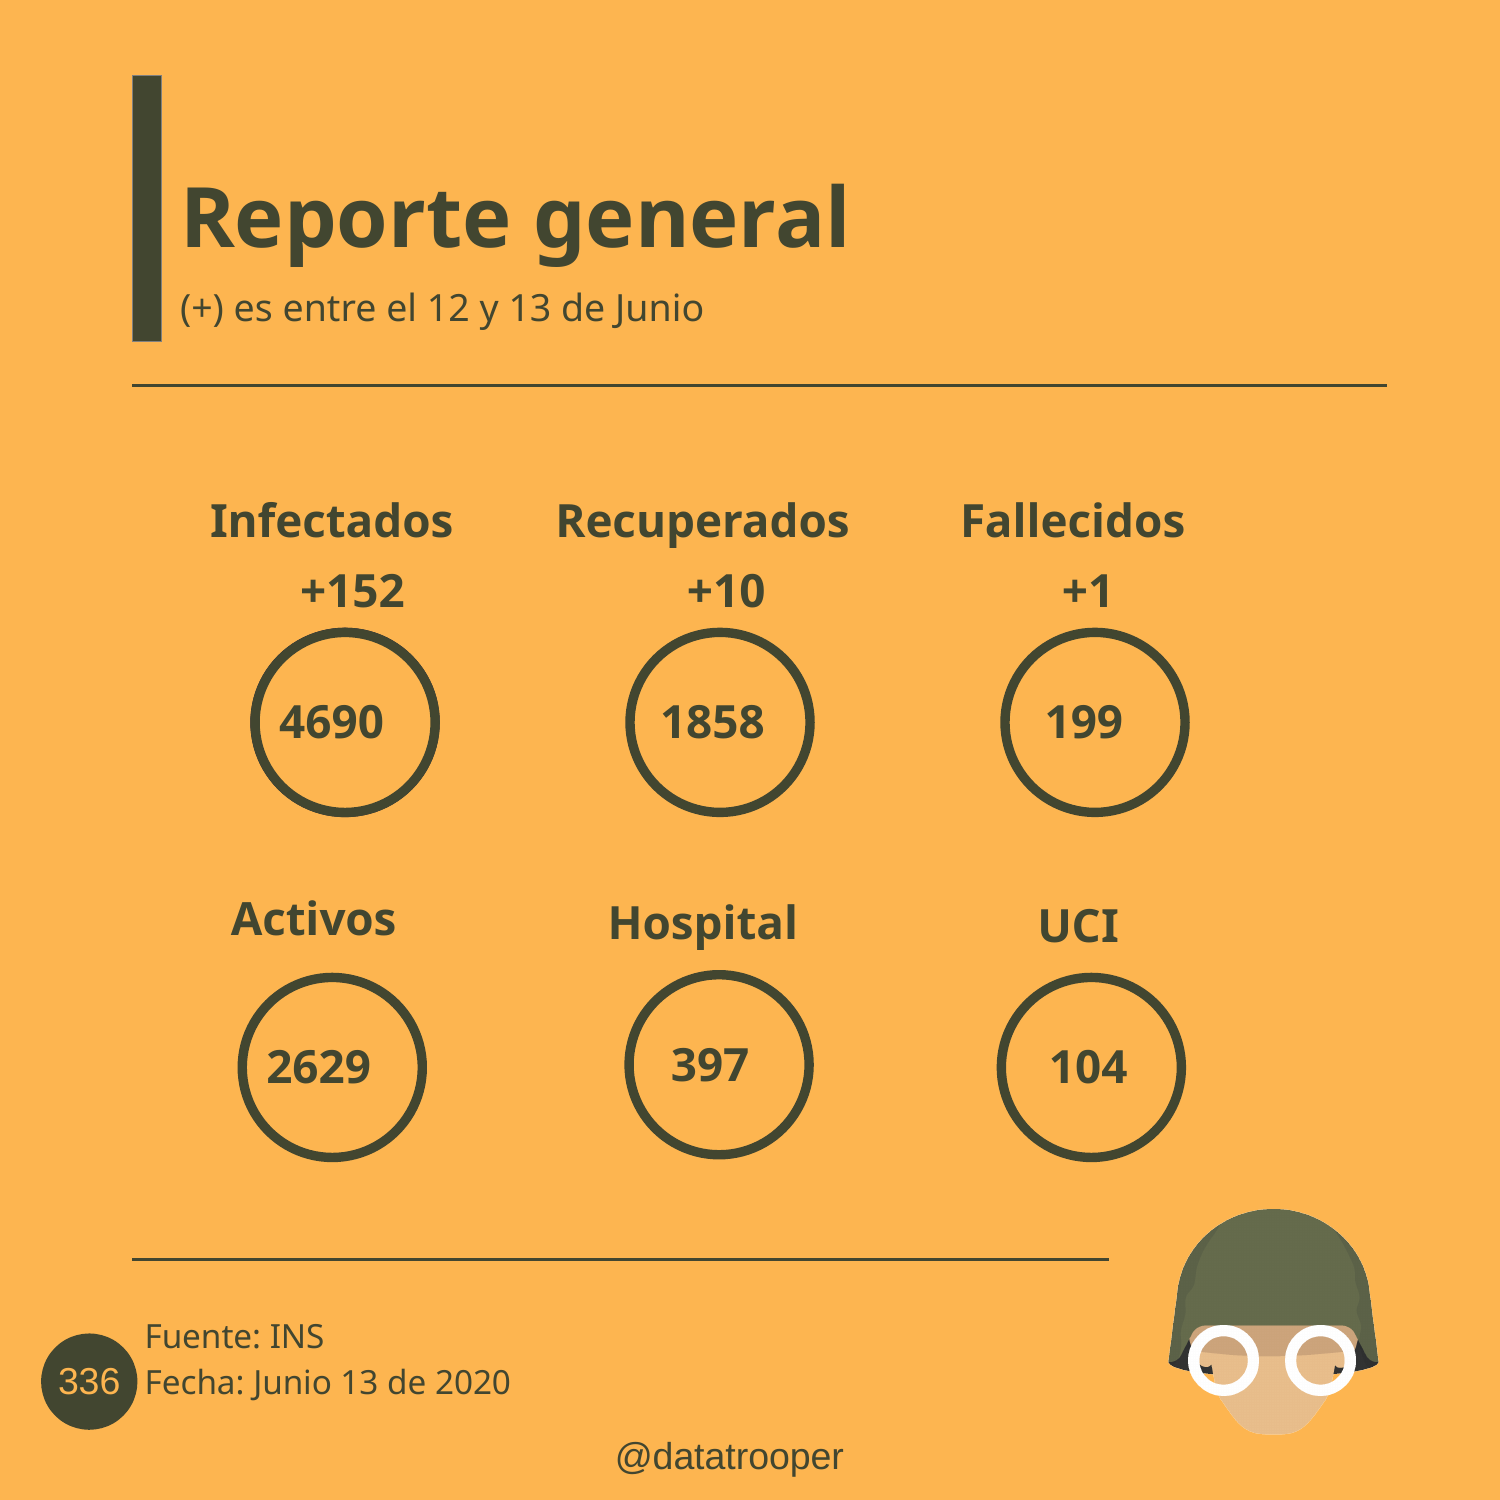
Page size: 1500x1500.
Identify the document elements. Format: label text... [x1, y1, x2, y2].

title 2629 [266, 1028, 402, 1104]
title UCI [1037, 887, 1143, 963]
text_box [1005, 648, 1149, 813]
title Recuperados [555, 459, 901, 581]
title Reporte general [180, 120, 1351, 270]
title 4690 [279, 683, 415, 759]
title Hospital [607, 884, 840, 960]
title +1 [1061, 561, 1197, 618]
text_box [629, 974, 810, 1155]
title 397 [670, 1014, 769, 1113]
title 199 [1044, 647, 1180, 795]
text_box [1045, 632, 1145, 647]
title Activos [230, 857, 436, 979]
title Infectados [210, 482, 511, 558]
title 1858 [660, 683, 796, 759]
picture [1125, 1142, 1410, 1500]
text_box [630, 632, 811, 813]
title Fallecidos [960, 482, 1261, 558]
text_box [1001, 977, 1145, 1158]
title 104 [1049, 992, 1192, 1140]
text_box [1180, 692, 1186, 753]
text_box [255, 632, 436, 813]
title (+) es entre el 12 y 13 de Junio [180, 270, 1351, 346]
title +152 [300, 561, 436, 618]
text_box [242, 979, 423, 1158]
title +10 [686, 561, 822, 618]
